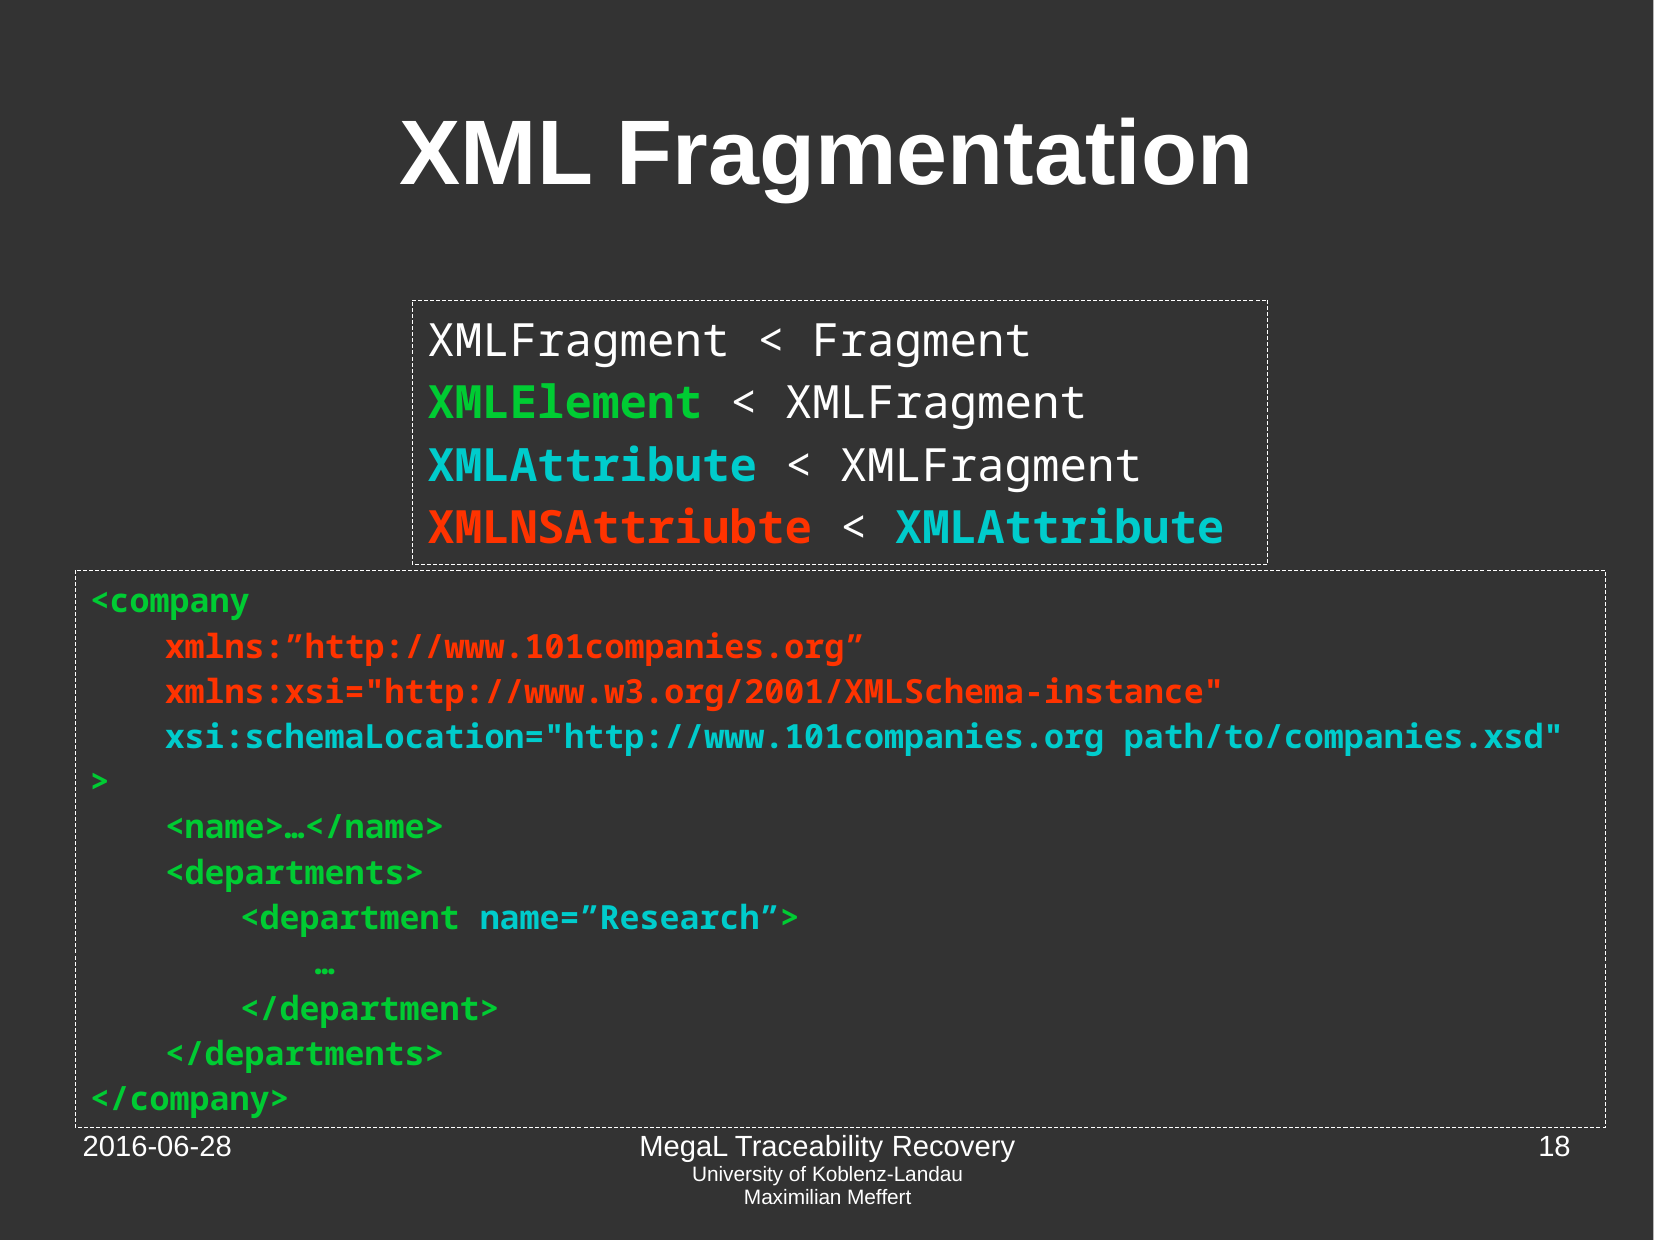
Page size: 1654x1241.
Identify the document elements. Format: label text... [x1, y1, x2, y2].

text_box XMLFragment < Fragment XMLElement < XMLFragment XMLAttribute < XMLFragment XMLNSAttriubte < XMLAttribute [412, 300, 1268, 526]
text_box <company xmlns:”http://www.101companies.org” xmlns:xsi="http://www.w3.org/2001/XMLSchema-instance" xsi:schemaLocation="http://www.101companies.org path/to/companies.xsd" > <name>…</name> <departments> <department name=”Research”> … </department> </departments> </company> [75, 570, 1606, 984]
title XML Fragmentation [82, 49, 1571, 257]
